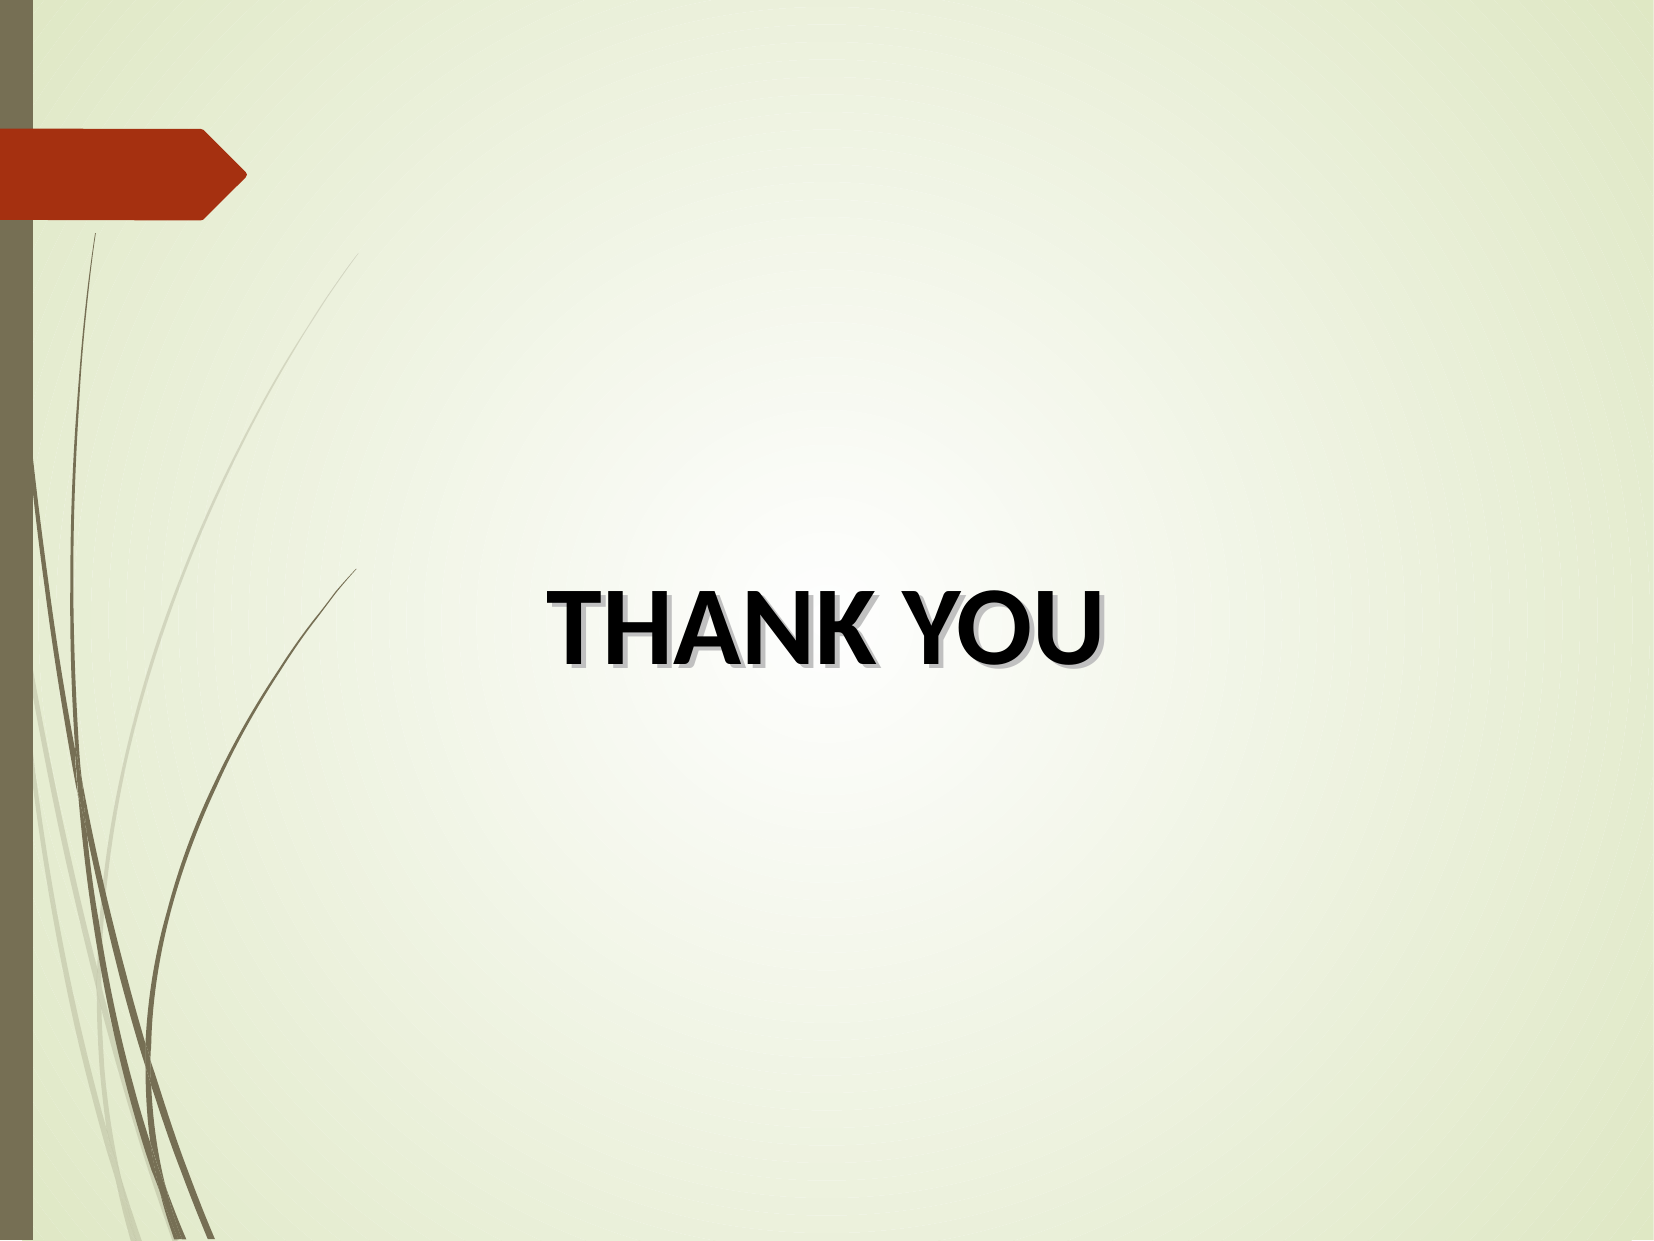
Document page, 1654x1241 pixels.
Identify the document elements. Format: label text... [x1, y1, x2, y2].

text_box THANK YOU [532, 544, 1122, 694]
